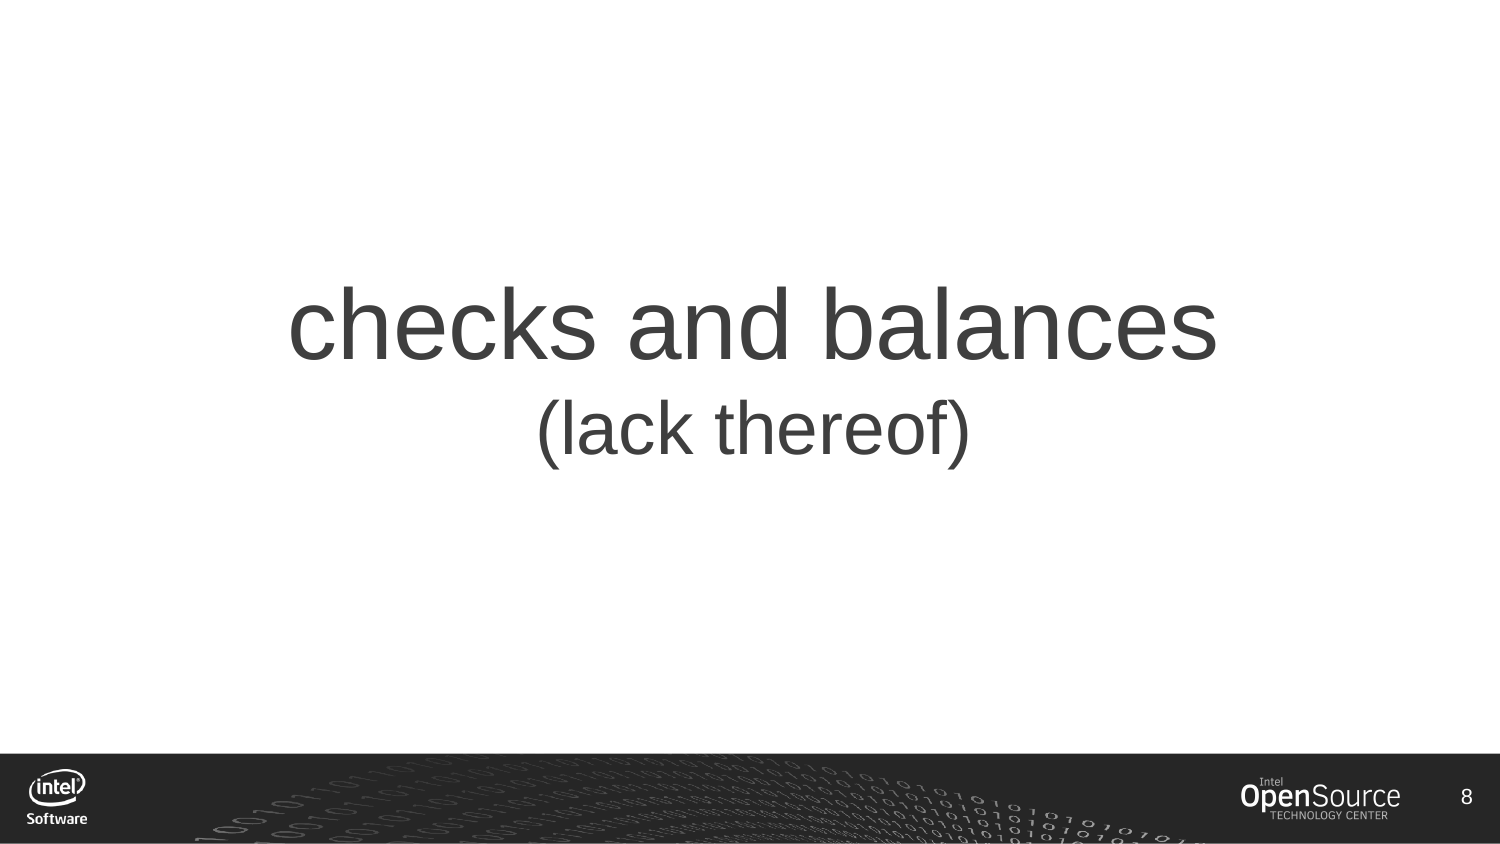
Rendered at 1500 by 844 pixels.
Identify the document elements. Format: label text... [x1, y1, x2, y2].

picture [1220, 757, 1418, 839]
title checks and balances (lack thereof) [79, 259, 1430, 413]
picture [27, 753, 87, 844]
